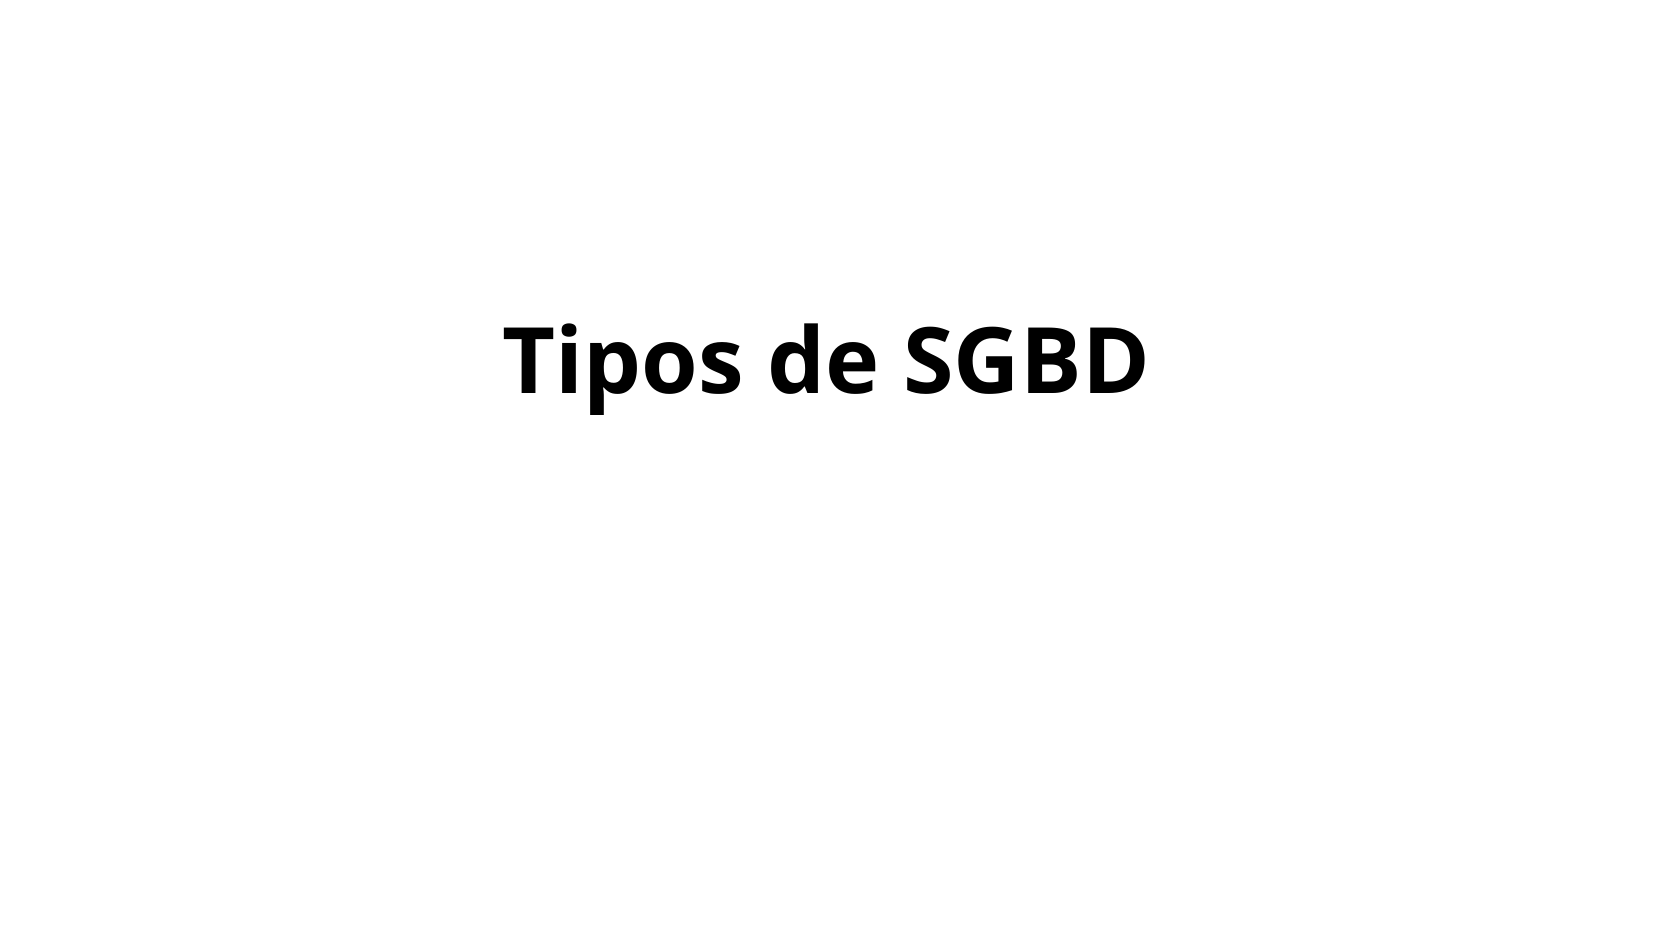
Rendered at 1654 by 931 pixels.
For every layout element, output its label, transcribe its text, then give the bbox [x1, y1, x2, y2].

subtitle Tipos de SGBD [82, 133, 1571, 674]
